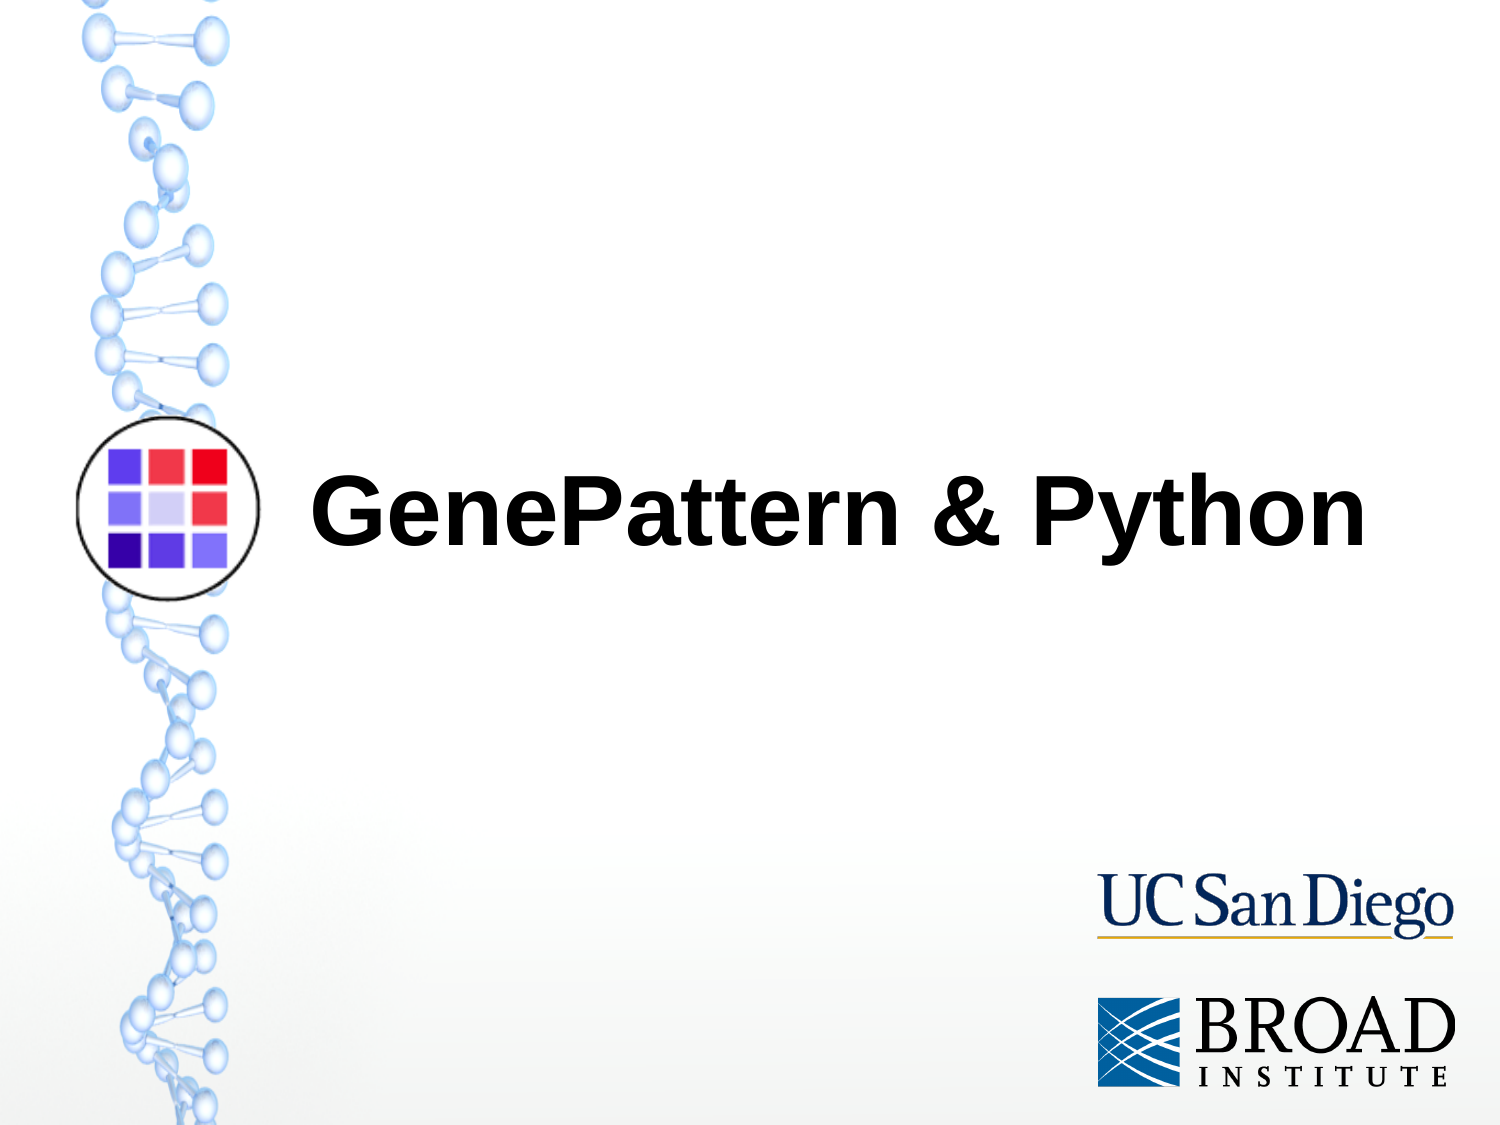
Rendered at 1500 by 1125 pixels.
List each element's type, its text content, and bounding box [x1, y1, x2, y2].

title GenePattern & Python [294, 384, 1500, 626]
picture [0, 0, 1500, 1125]
